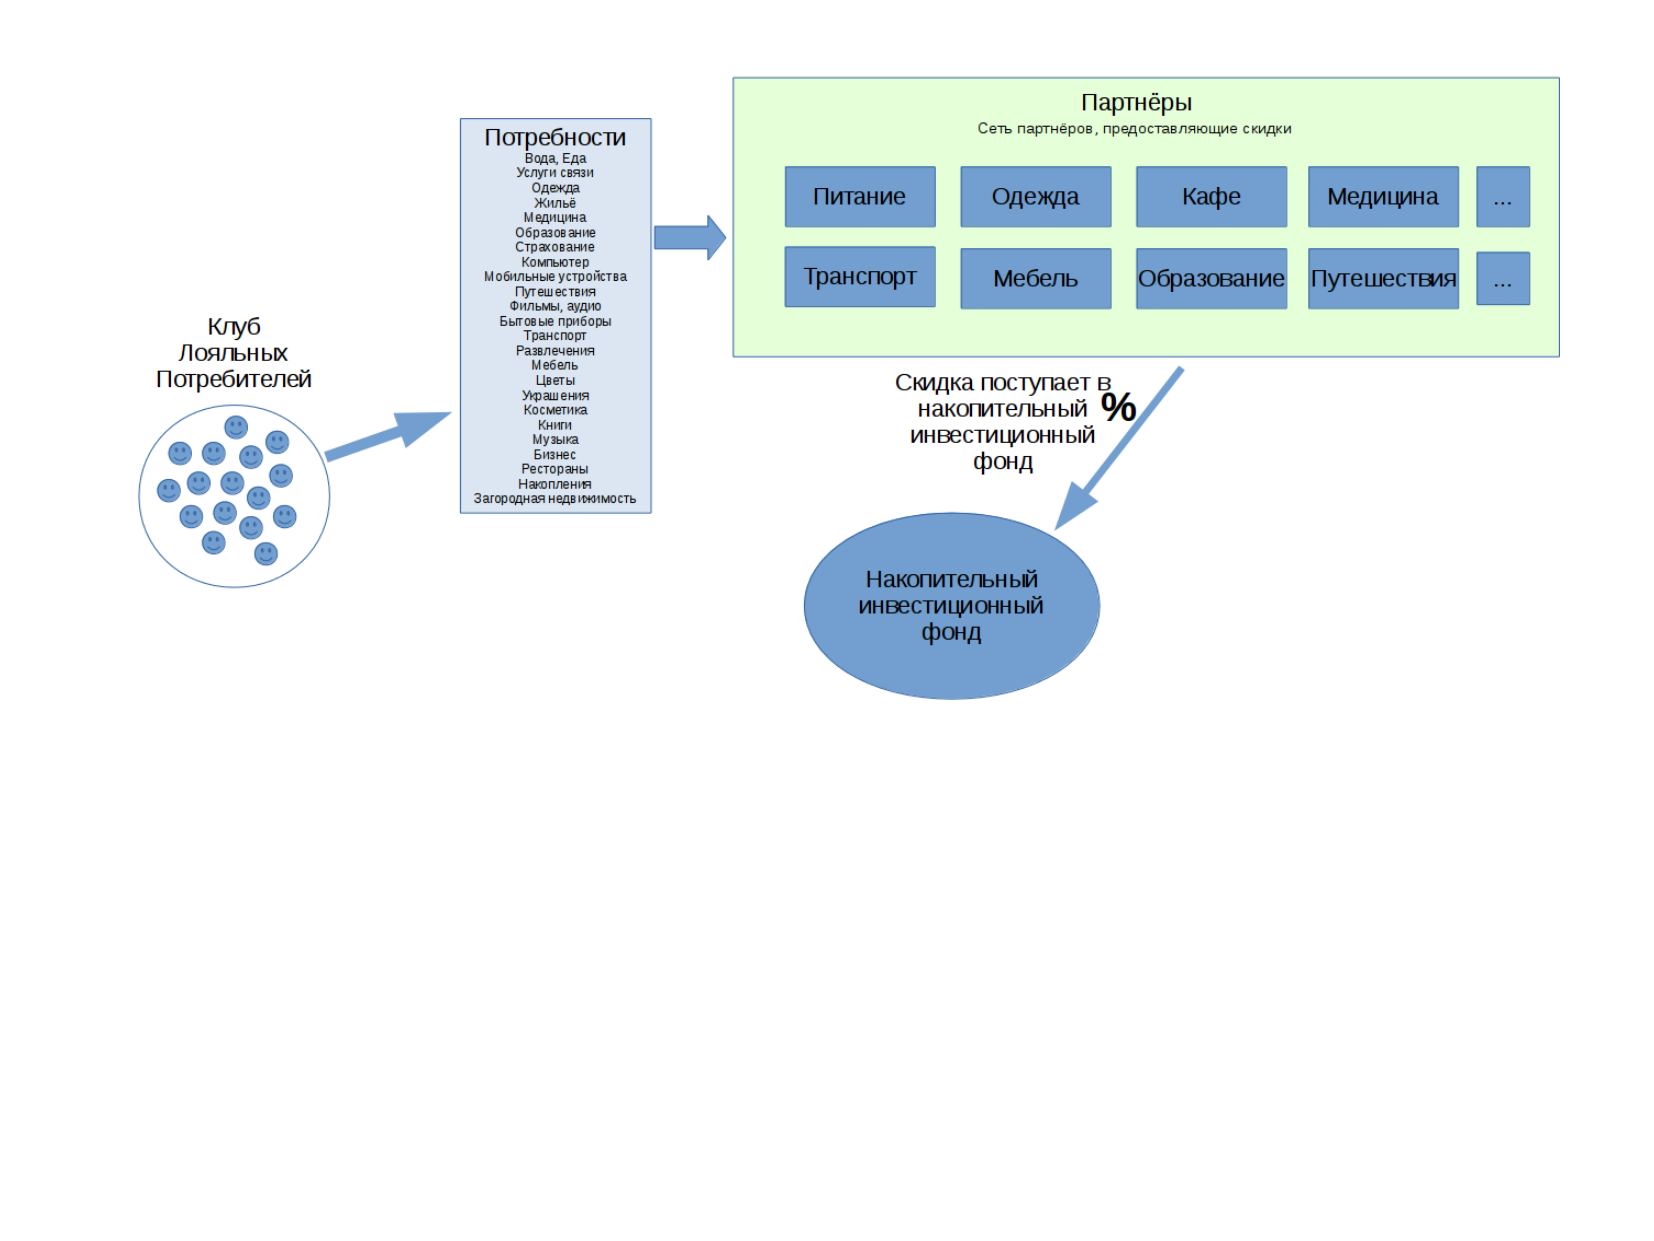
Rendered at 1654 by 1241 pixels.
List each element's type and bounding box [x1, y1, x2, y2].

picture [82, 47, 1571, 1016]
